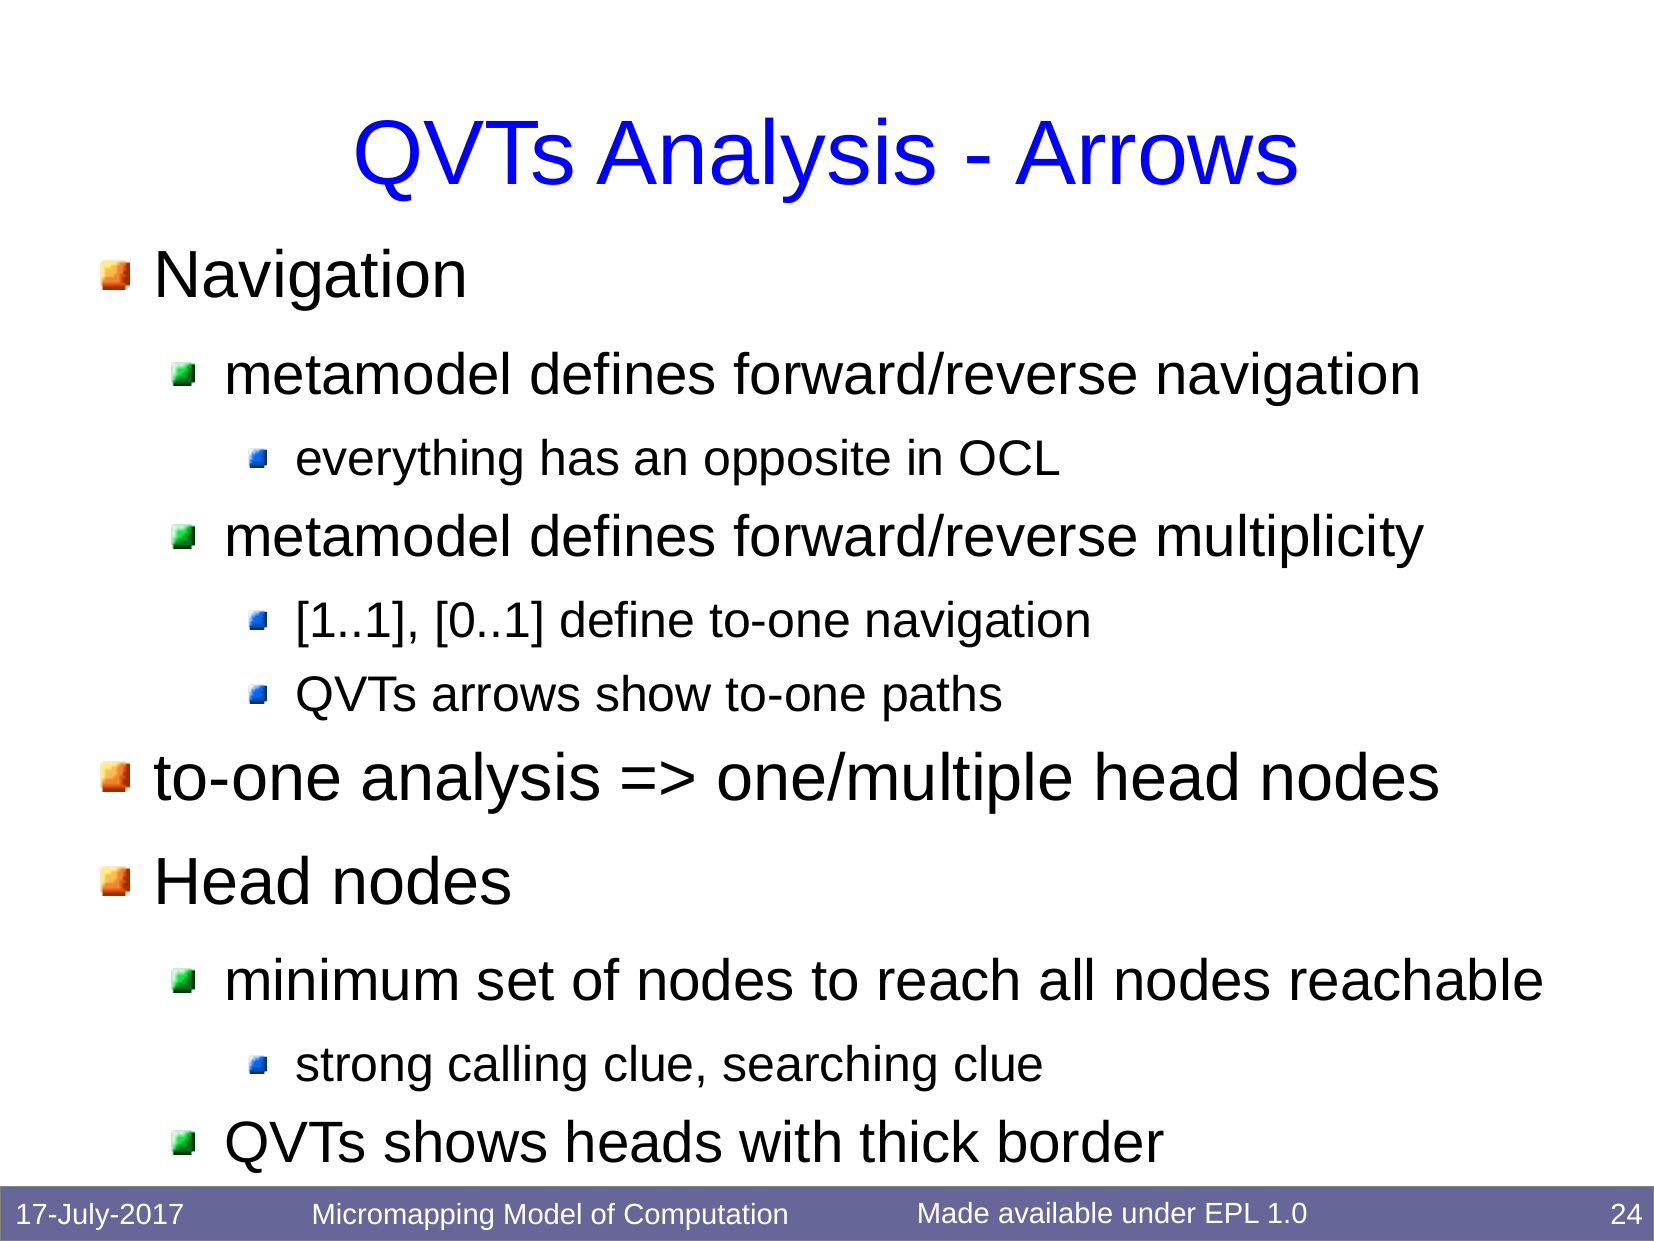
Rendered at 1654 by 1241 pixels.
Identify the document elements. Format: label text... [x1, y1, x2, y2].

title QVTs Analysis - Arrows [82, 49, 1571, 237]
list Navigation metamodel defines forward/reverse navigation everything has an opposite in OCL metamodel defines forward/reverse multiplicity [1..1], [0..1] define to-one navigation QVTs arrows show to-one paths to-one analysis => one/multiple head nodes Head nodes minimum set of nodes to reach all nodes reachable strong calling clue, searching clue QVTs shows heads with thick border [82, 237, 1571, 1175]
